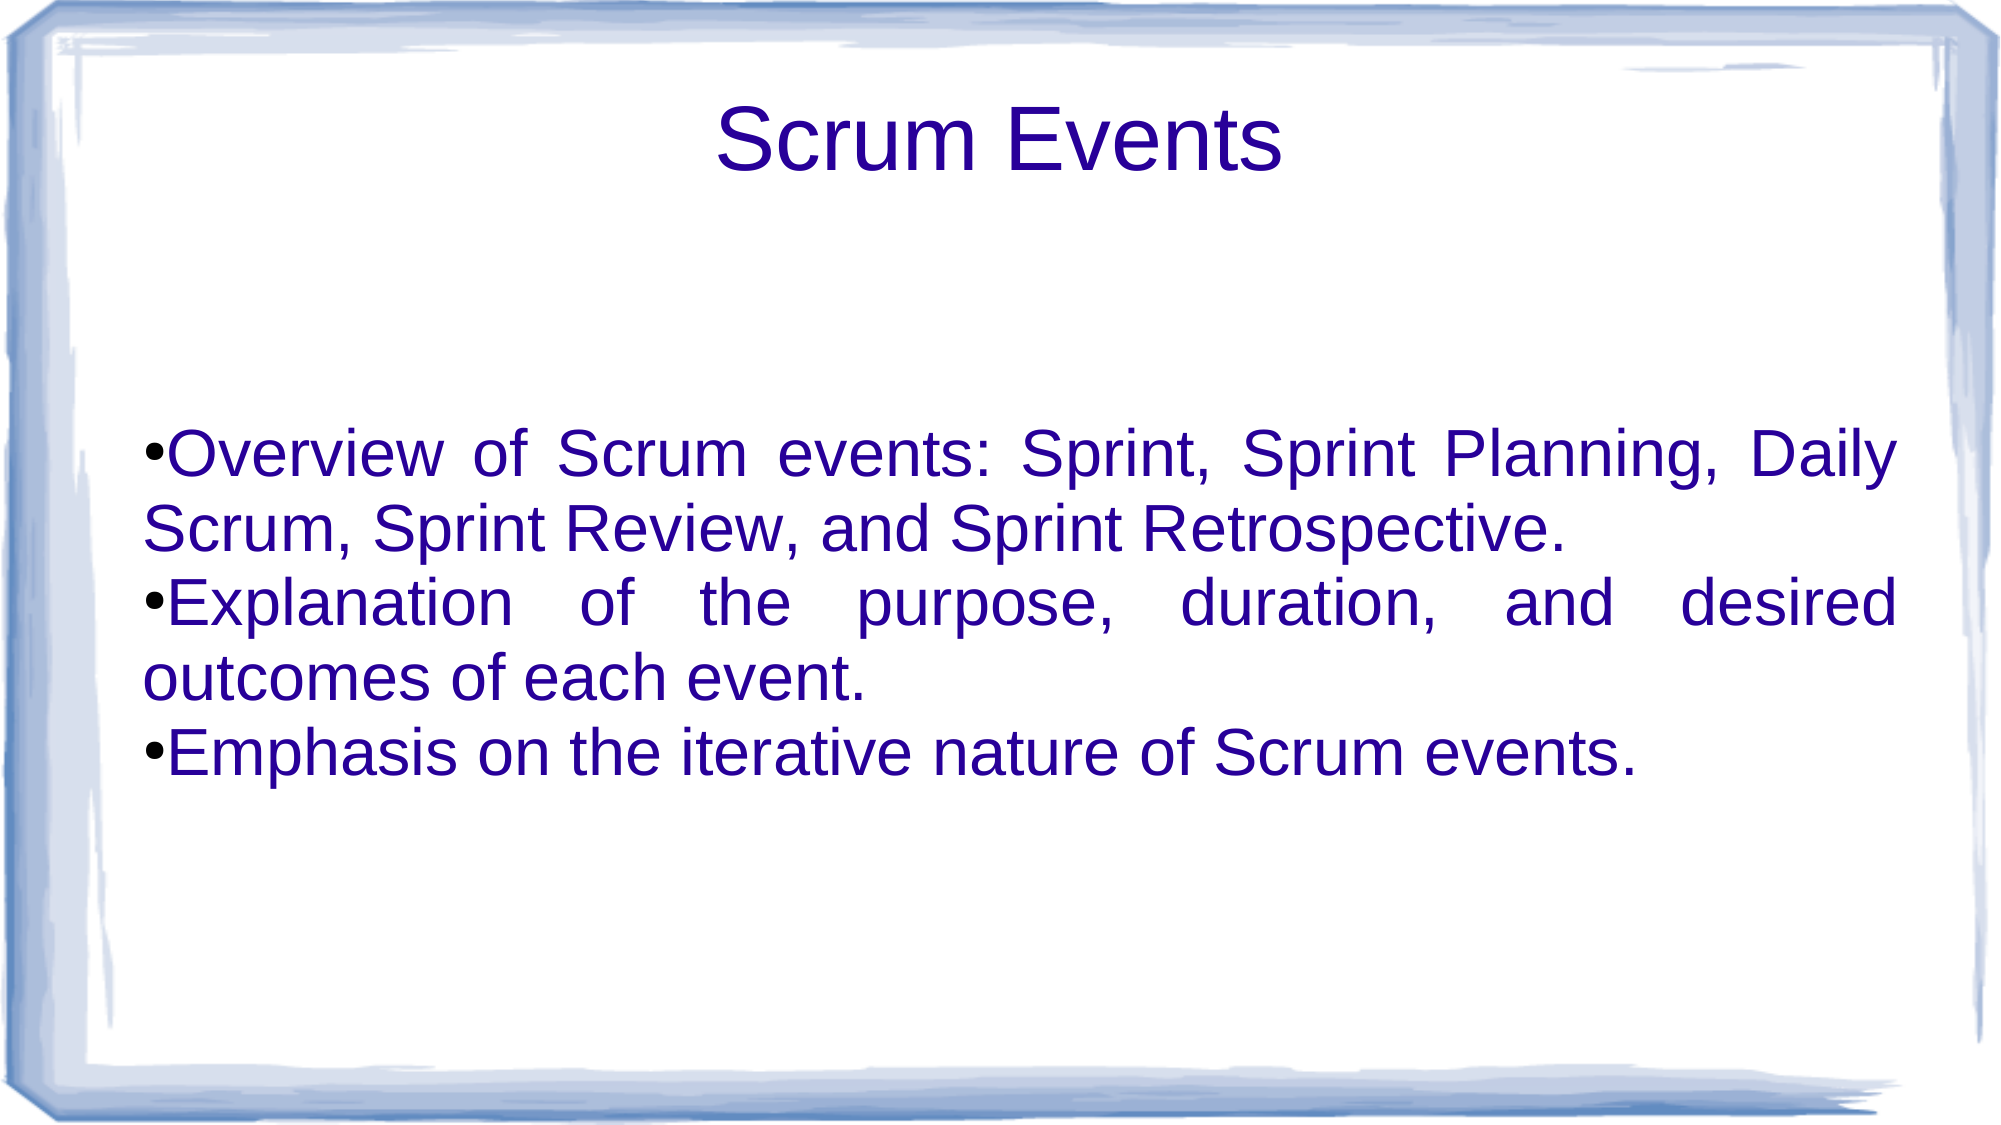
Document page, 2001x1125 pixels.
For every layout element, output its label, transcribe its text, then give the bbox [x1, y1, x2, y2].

title Scrum Events [99, 44, 1900, 233]
subtitle Overview of Scrum events: Sprint, Sprint Planning, Daily Scrum, Sprint Review, and Sprint Retrospective. Explanation of the purpose, duration, and desired outcomes of each event. Emphasis on the iterative nature of Scrum events. [142, 294, 1900, 911]
picture [0, 0, 2001, 1125]
